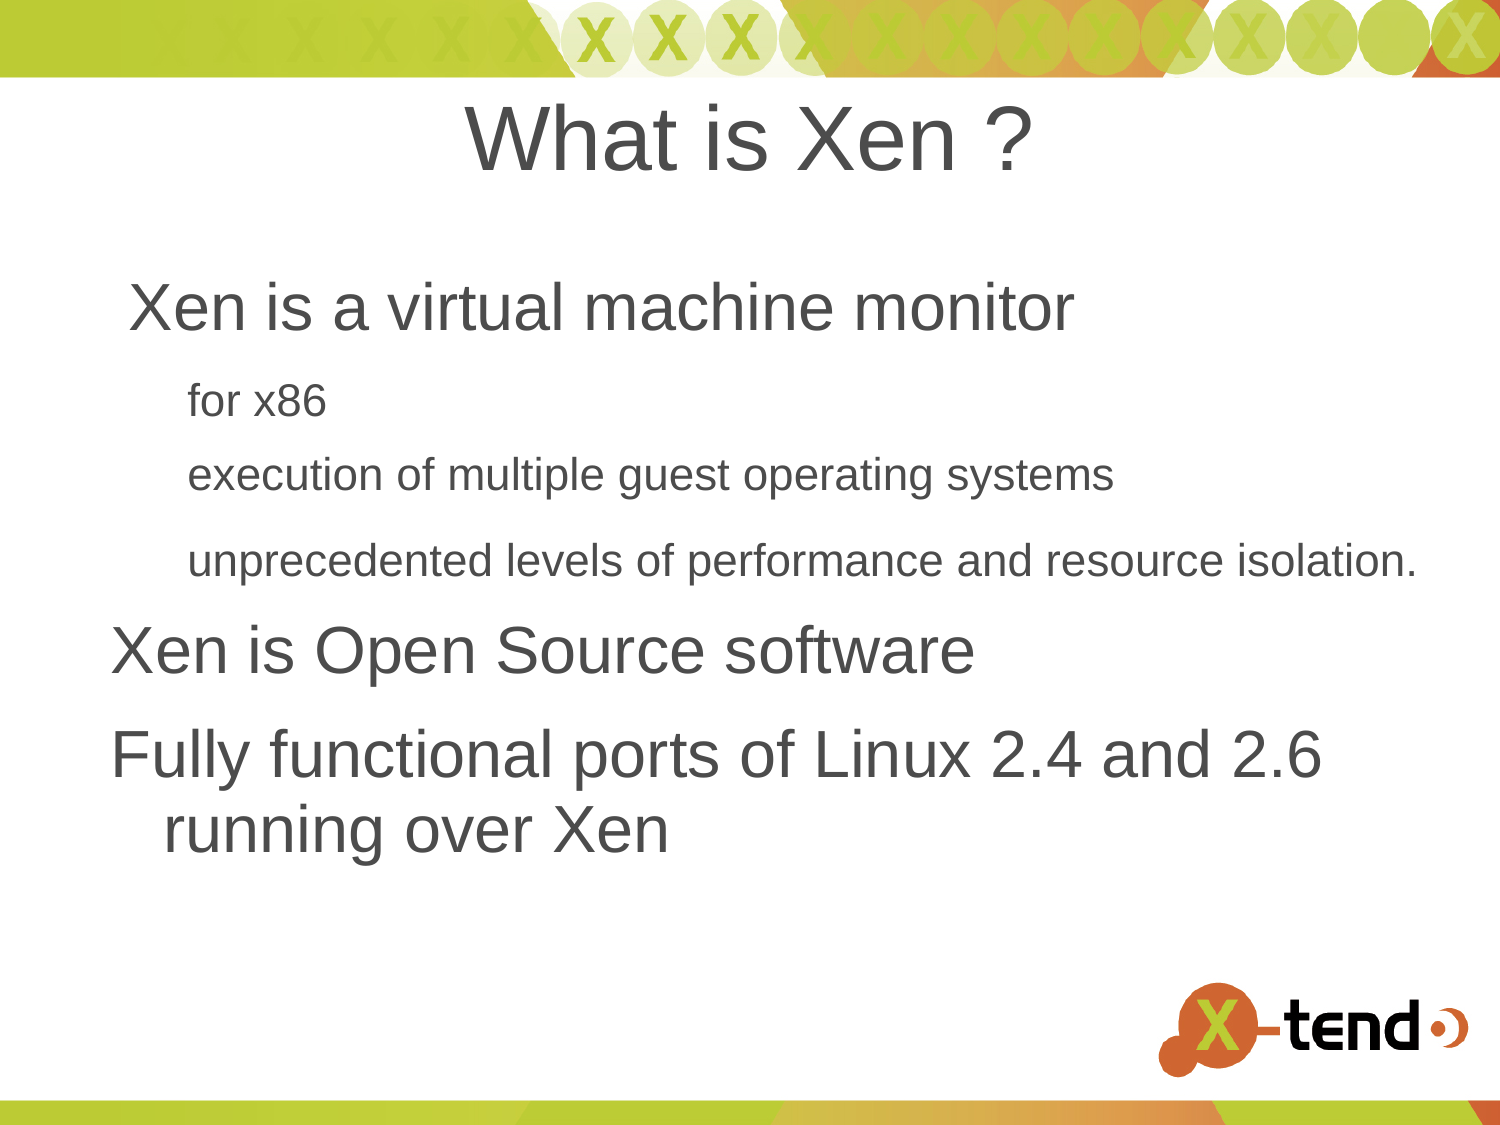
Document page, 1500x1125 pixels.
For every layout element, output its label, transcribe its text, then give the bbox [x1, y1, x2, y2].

title What is Xen ? [75, 45, 1426, 233]
picture [0, 0, 1500, 1125]
list Xen is a virtual machine monitor for x86 execution of multiple guest operating systems unprecedented levels of performance and resource isolation. Xen is Open Source software Fully functional ports of Linux 2.4 and 2.6 running over Xen [78, 262, 1475, 1113]
